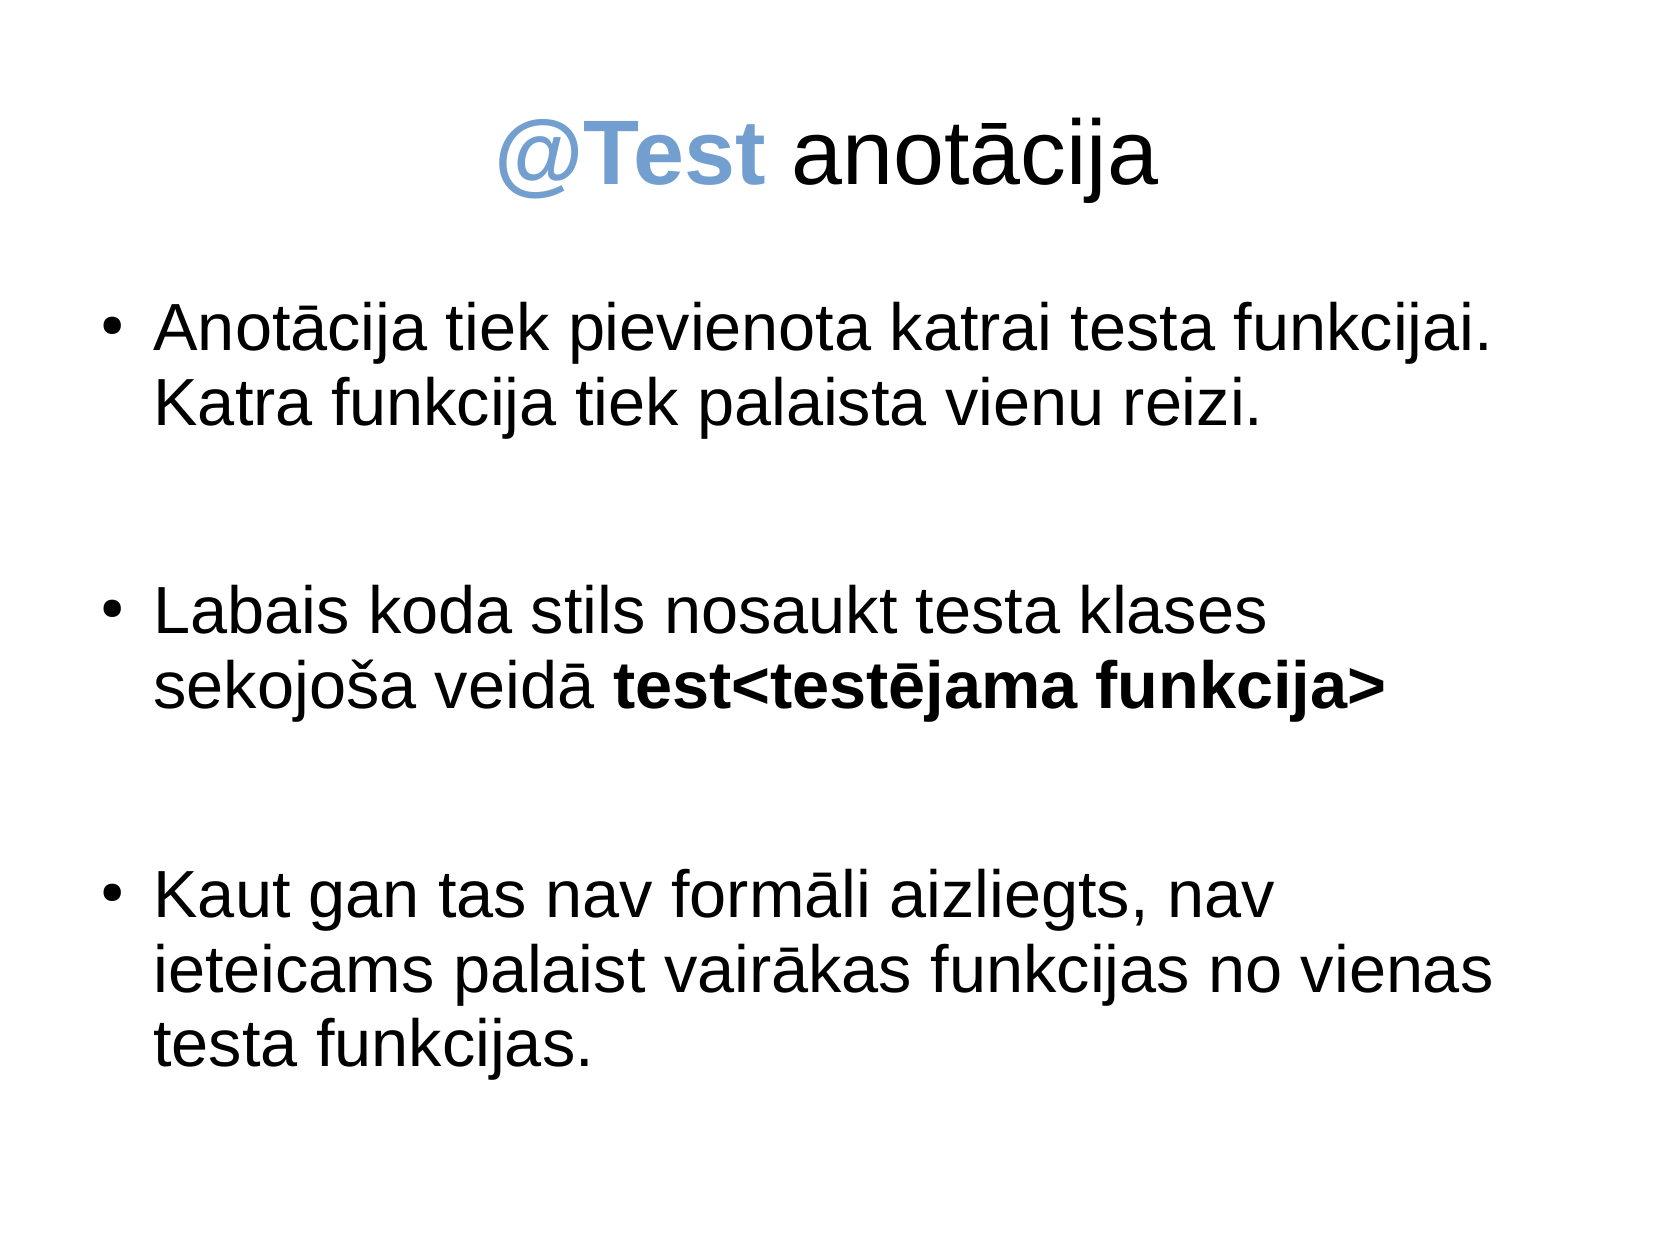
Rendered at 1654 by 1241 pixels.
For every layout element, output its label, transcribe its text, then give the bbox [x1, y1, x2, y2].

list Anotācija tiek pievienota katrai testa funkcijai. Katra funkcija tiek palaista vienu reizi. Labais koda stils nosaukt testa klases sekojoša veidā test<testējama funkcija> Kaut gan tas nav formāli aizliegts, nav ieteicams palaist vairākas funkcijas no vienas testa funkcijas. [82, 290, 1538, 1156]
title @Test anotācija [82, 49, 1571, 257]
